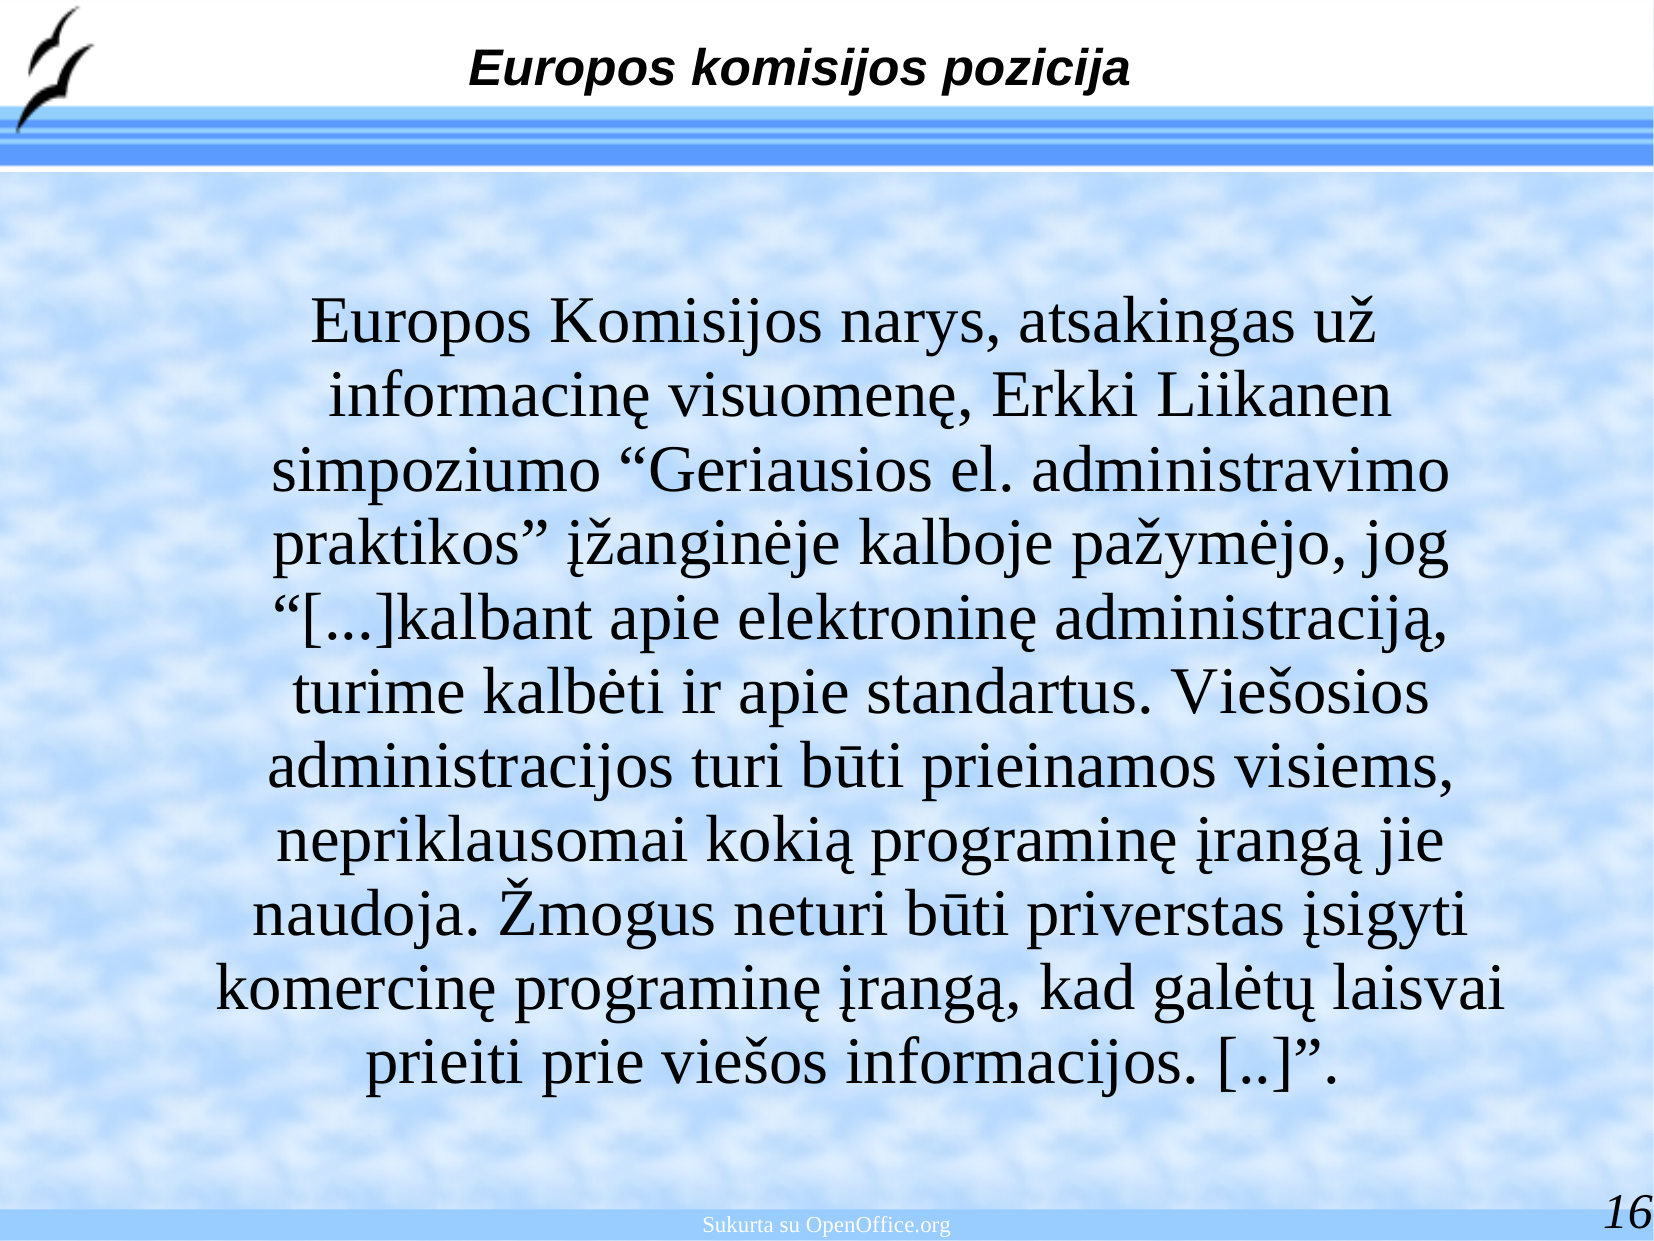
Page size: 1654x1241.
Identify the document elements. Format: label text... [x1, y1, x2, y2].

subtitle Europos Komisijos narys, atsakingas už informacinę visuomenę, Erkki Liikanen simpoziumo “Geriausios el. administravimo praktikos” įžanginėje kalboje pažymėjo, jog “[...]kalbant apie elektroninę administraciją, turime kalbėti ir apie standartus. Viešosios administracijos turi būti prieinamos visiems, nepriklausomai kokią programinę įrangą jie naudoja. Žmogus neturi būti priverstas įsigyti komercinę programinę įrangą, kad galėtų laisvai prieiti prie viešos informacijos. [..]”. [120, 246, 1533, 1135]
title Europos komisijos pozicija [94, 0, 1507, 137]
picture [0, 0, 1654, 1209]
